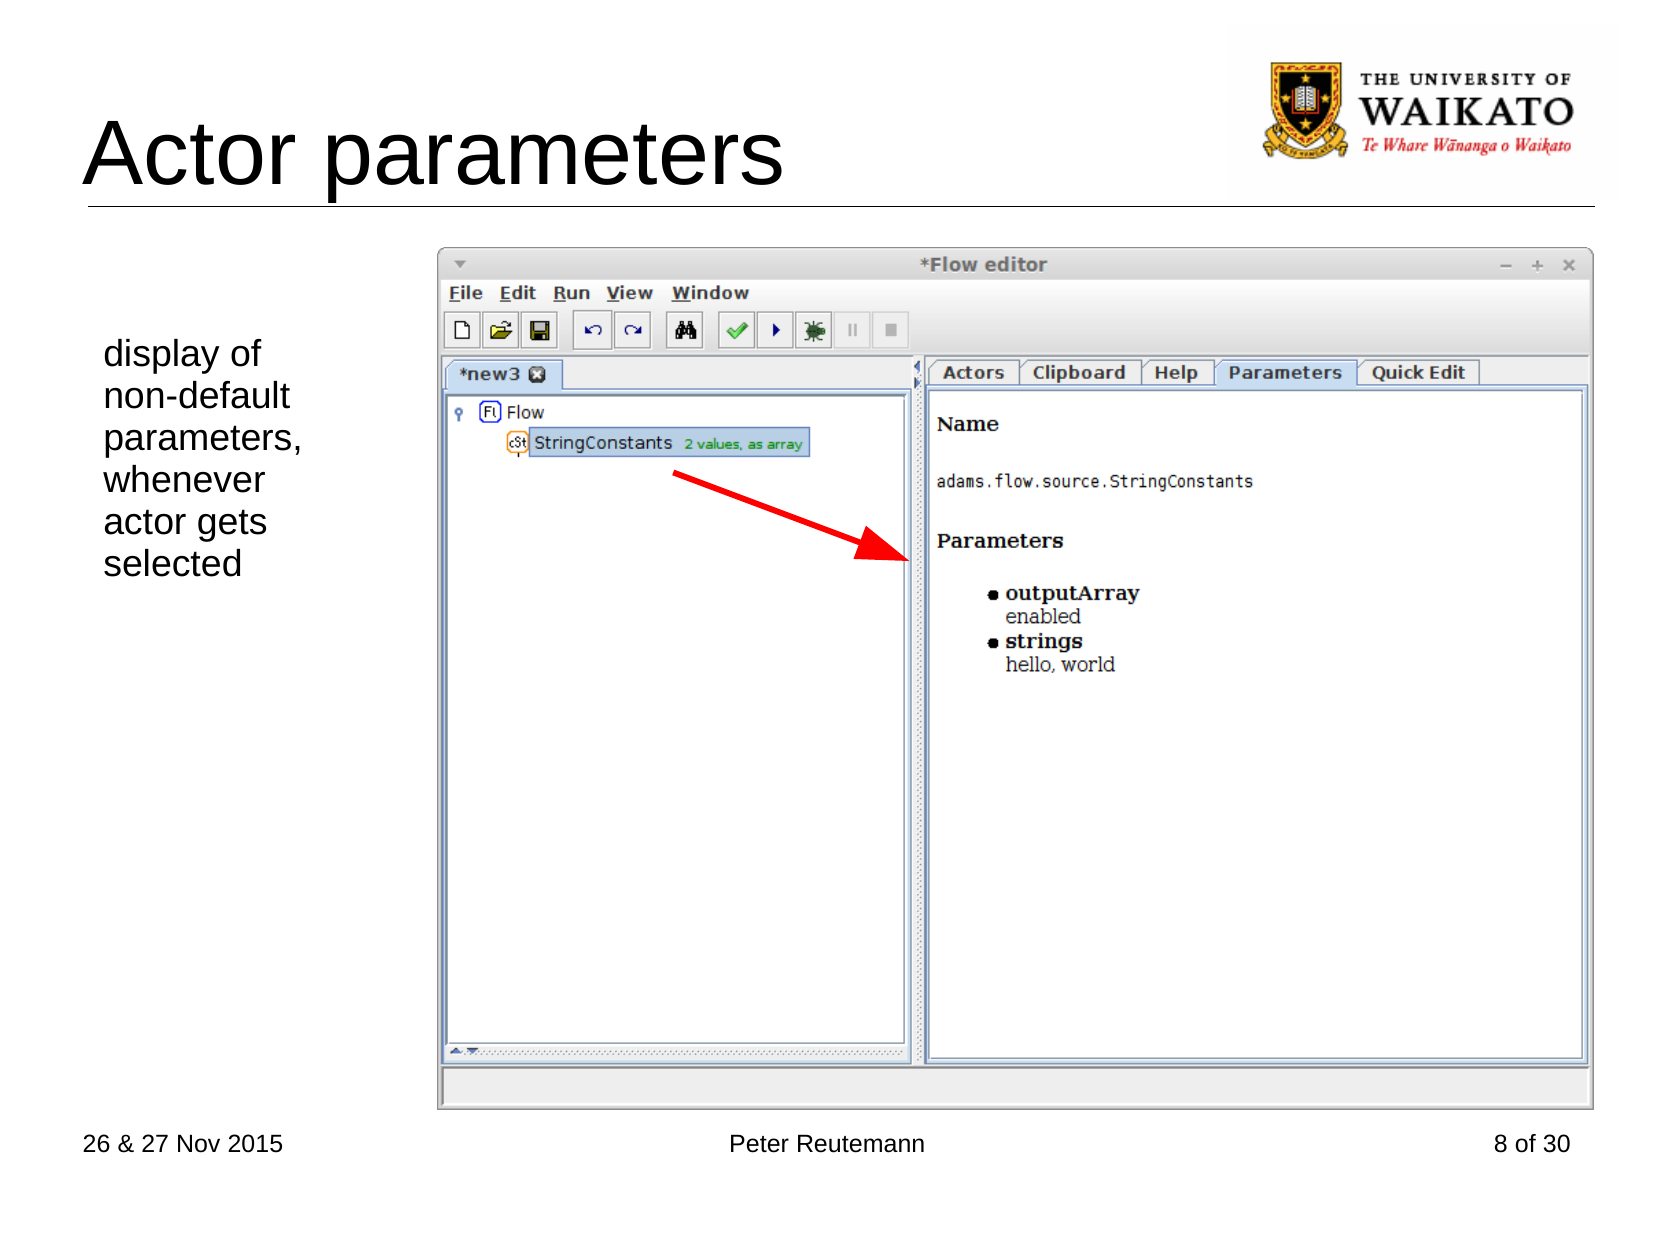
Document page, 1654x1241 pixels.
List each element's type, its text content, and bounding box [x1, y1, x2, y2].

picture [1228, 24, 1619, 201]
picture [437, 247, 1594, 1110]
text_box display of non-default parameters, whenever actor gets selected [88, 324, 318, 592]
title Actor parameters [82, 49, 1571, 257]
